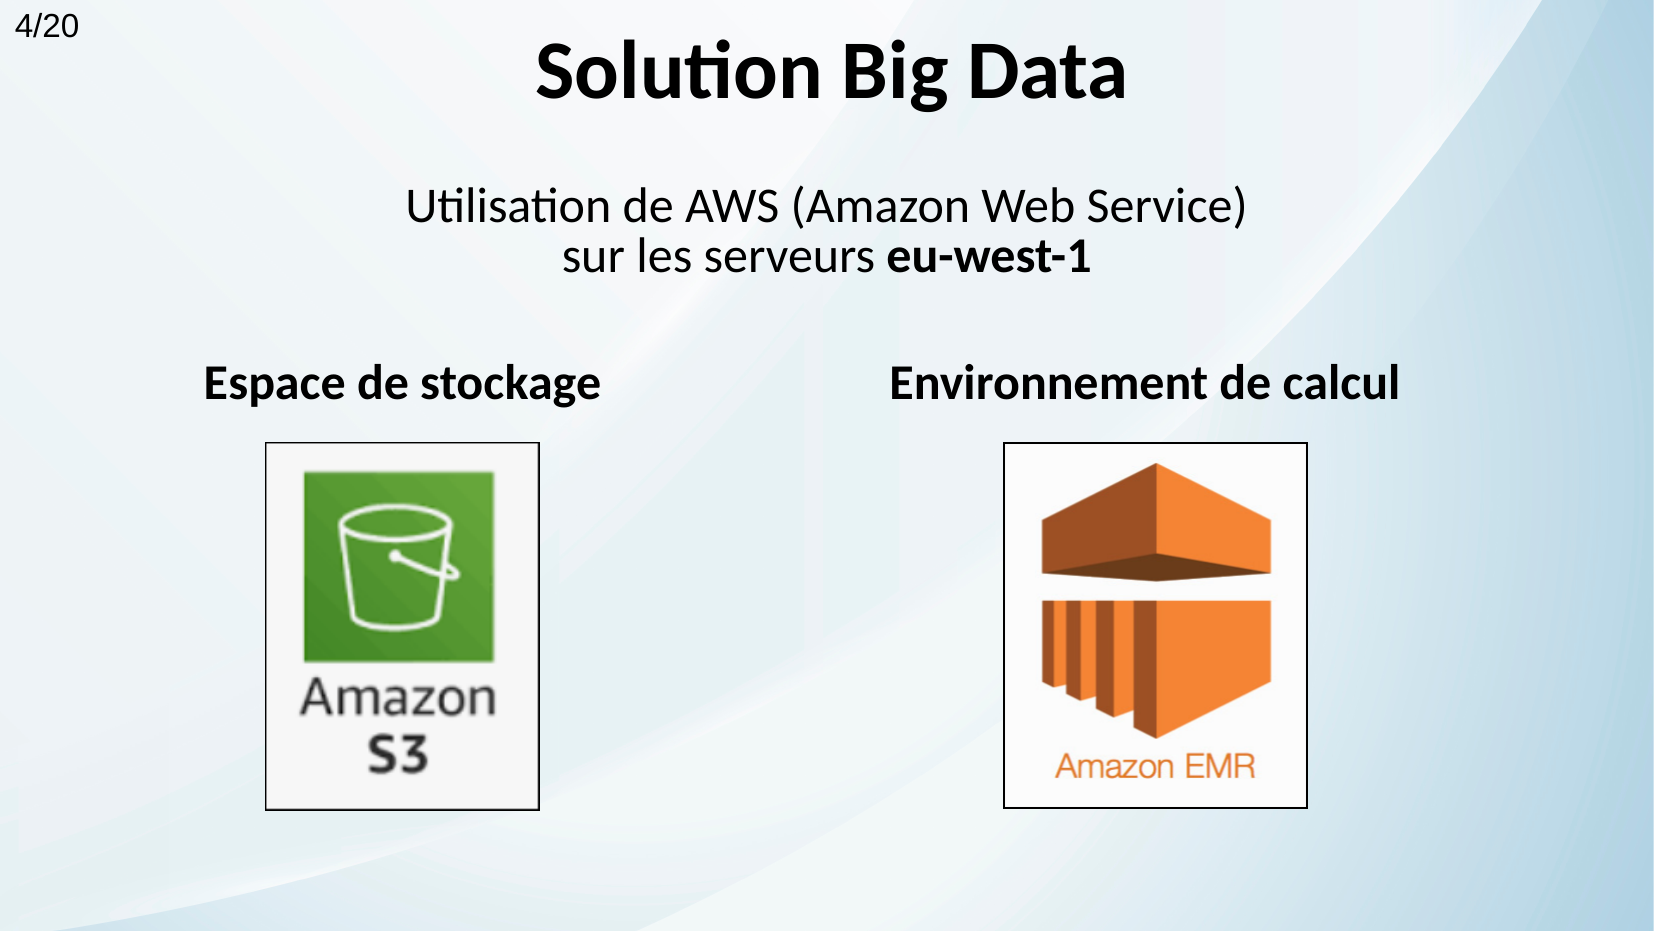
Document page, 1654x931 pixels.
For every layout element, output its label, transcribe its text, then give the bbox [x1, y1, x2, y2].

text_box Utilisation de AWS (Amazon Web Service) sur les serveurs eu-west-1 [383, 177, 1270, 296]
text_box Espace de stockage [177, 354, 629, 430]
text_box Environnement de calcul [864, 354, 1426, 420]
picture [0, 0, 1654, 931]
text_box 4/20 [0, 0, 88, 60]
title Solution Big Data [88, 0, 1577, 156]
